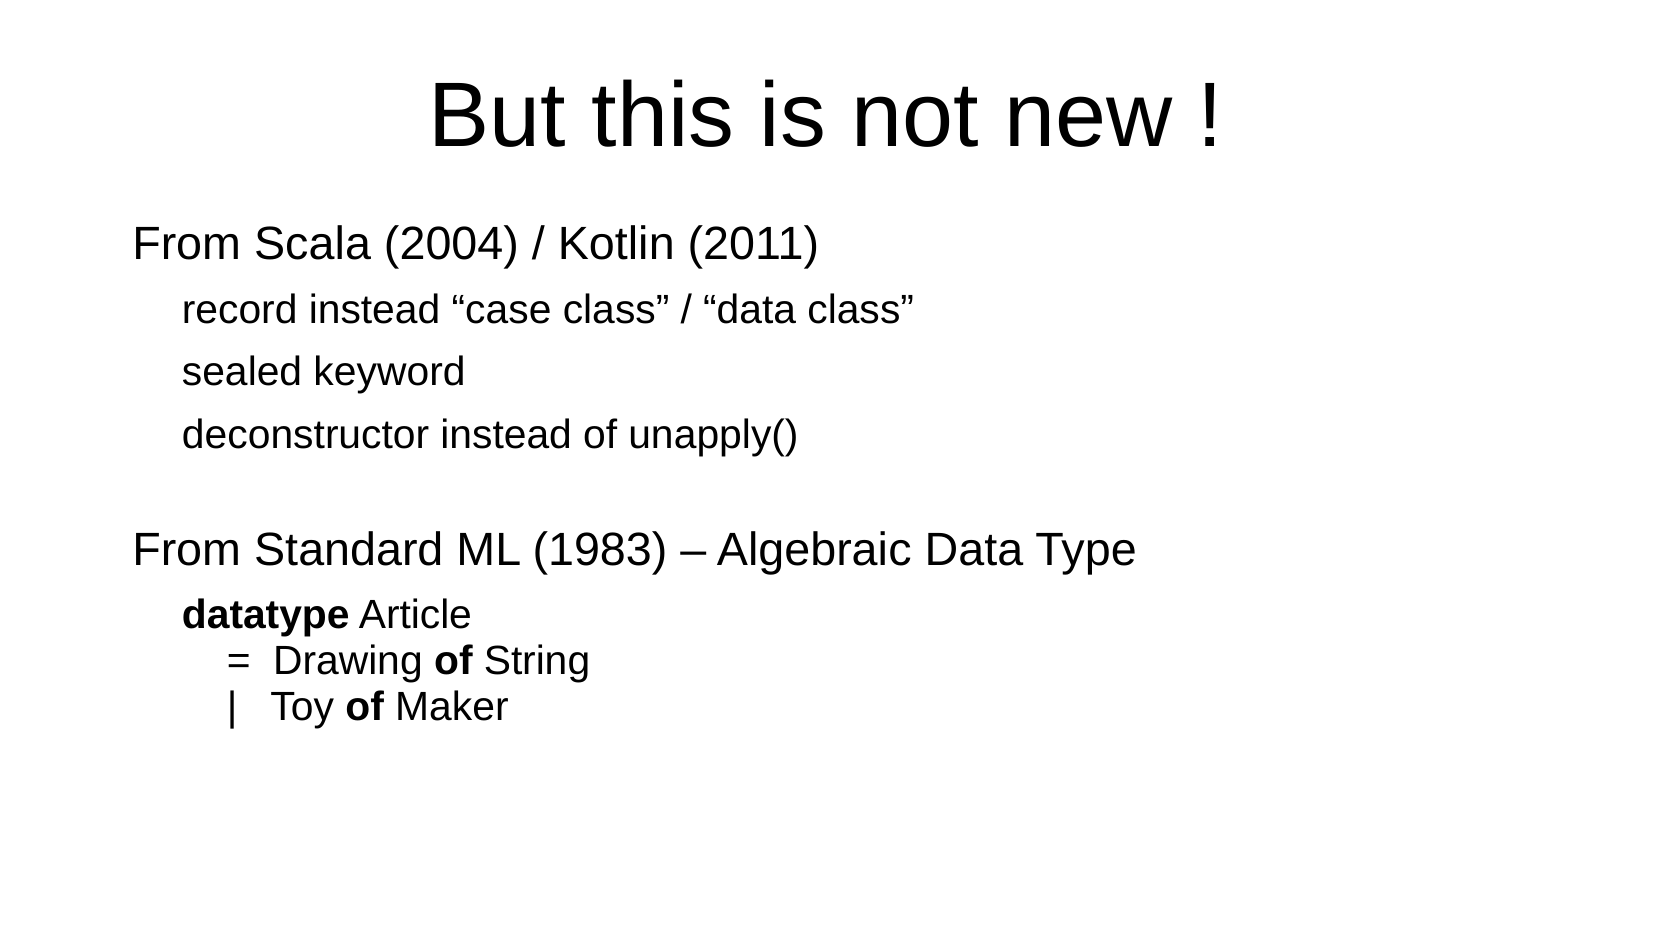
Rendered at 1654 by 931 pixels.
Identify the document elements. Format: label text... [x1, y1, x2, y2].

list From Scala (2004) / Kotlin (2011) record instead “case class” / “data class” sealed keyword deconstructor instead of unapply() From Standard ML (1983) – Algebraic Data Type datatype Article = Drawing of String | Toy of Maker [82, 217, 1571, 826]
title But this is not new ! [82, 37, 1571, 193]
